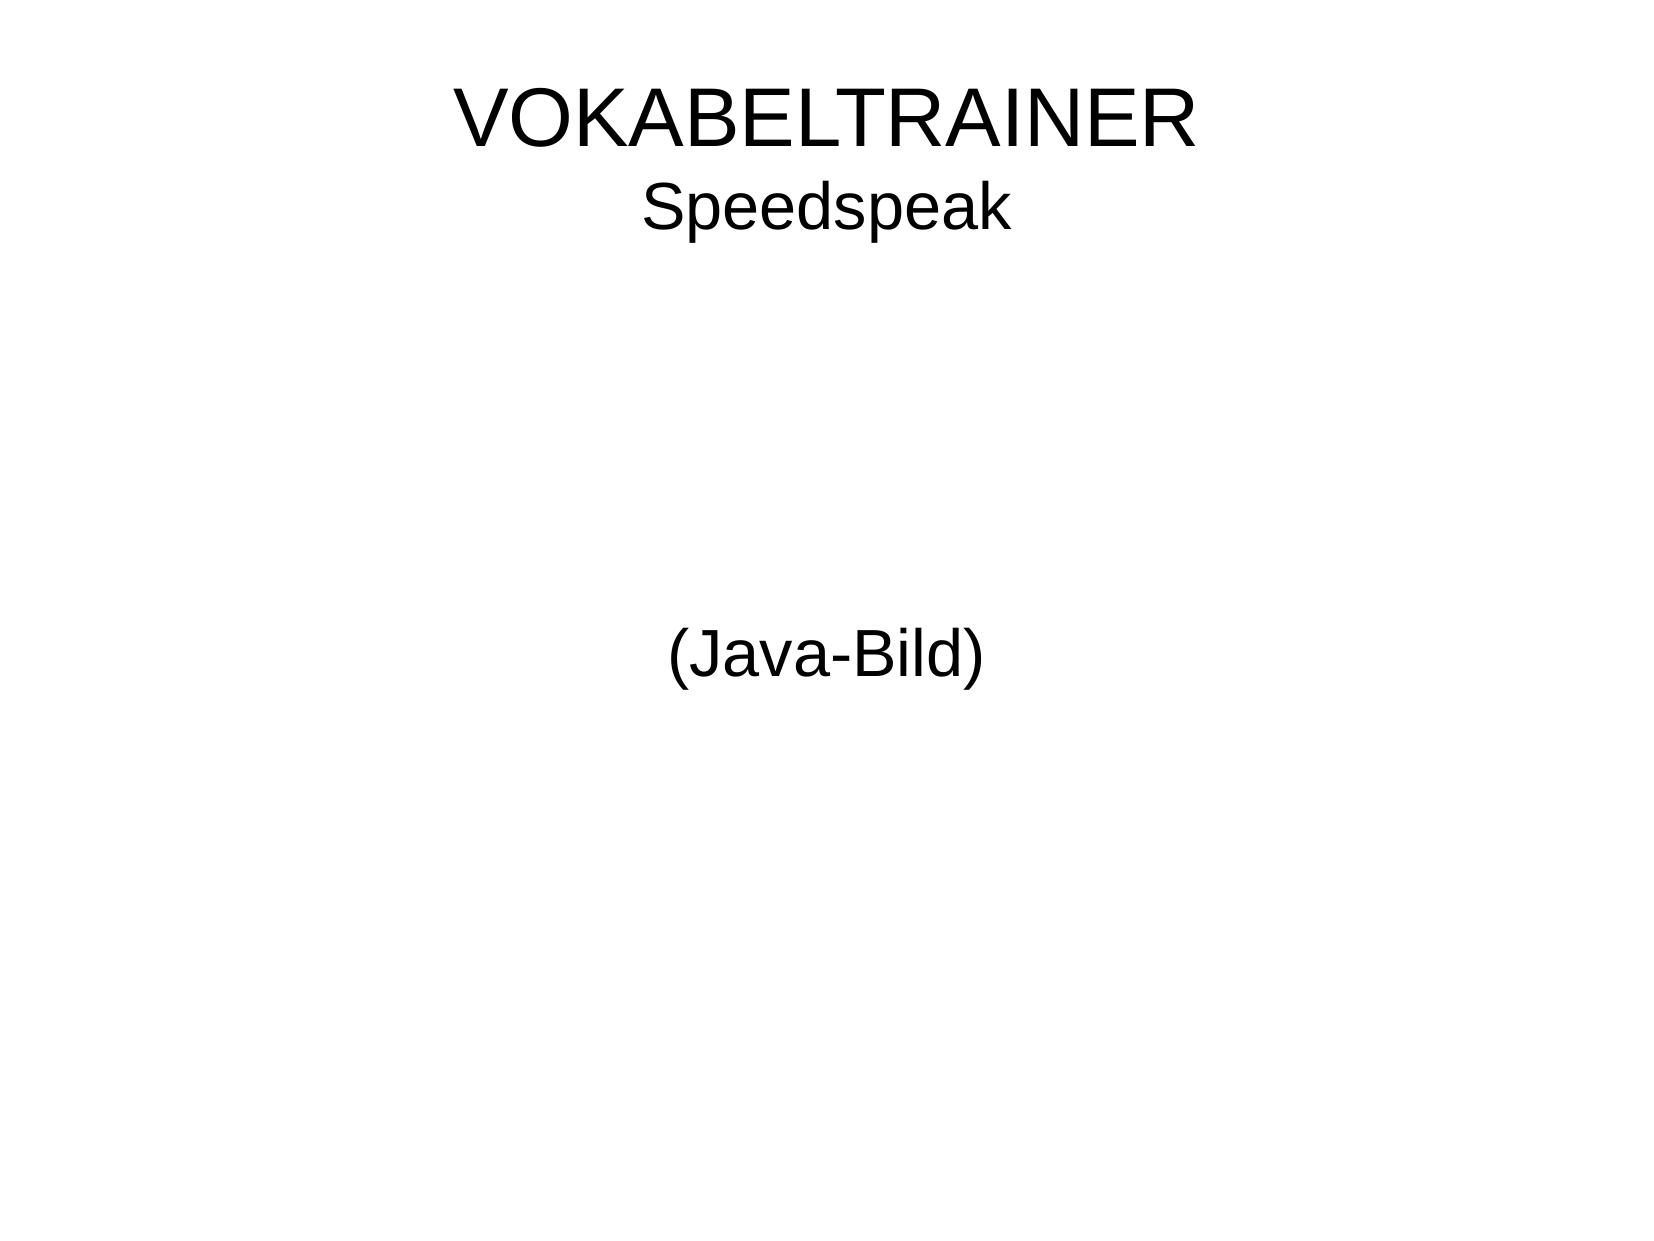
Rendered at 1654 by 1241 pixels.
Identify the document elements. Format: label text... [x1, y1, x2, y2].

title VOKABELTRAINER Speedspeak [82, 49, 1571, 257]
subtitle (Java-Bild) [82, 290, 1571, 1010]
